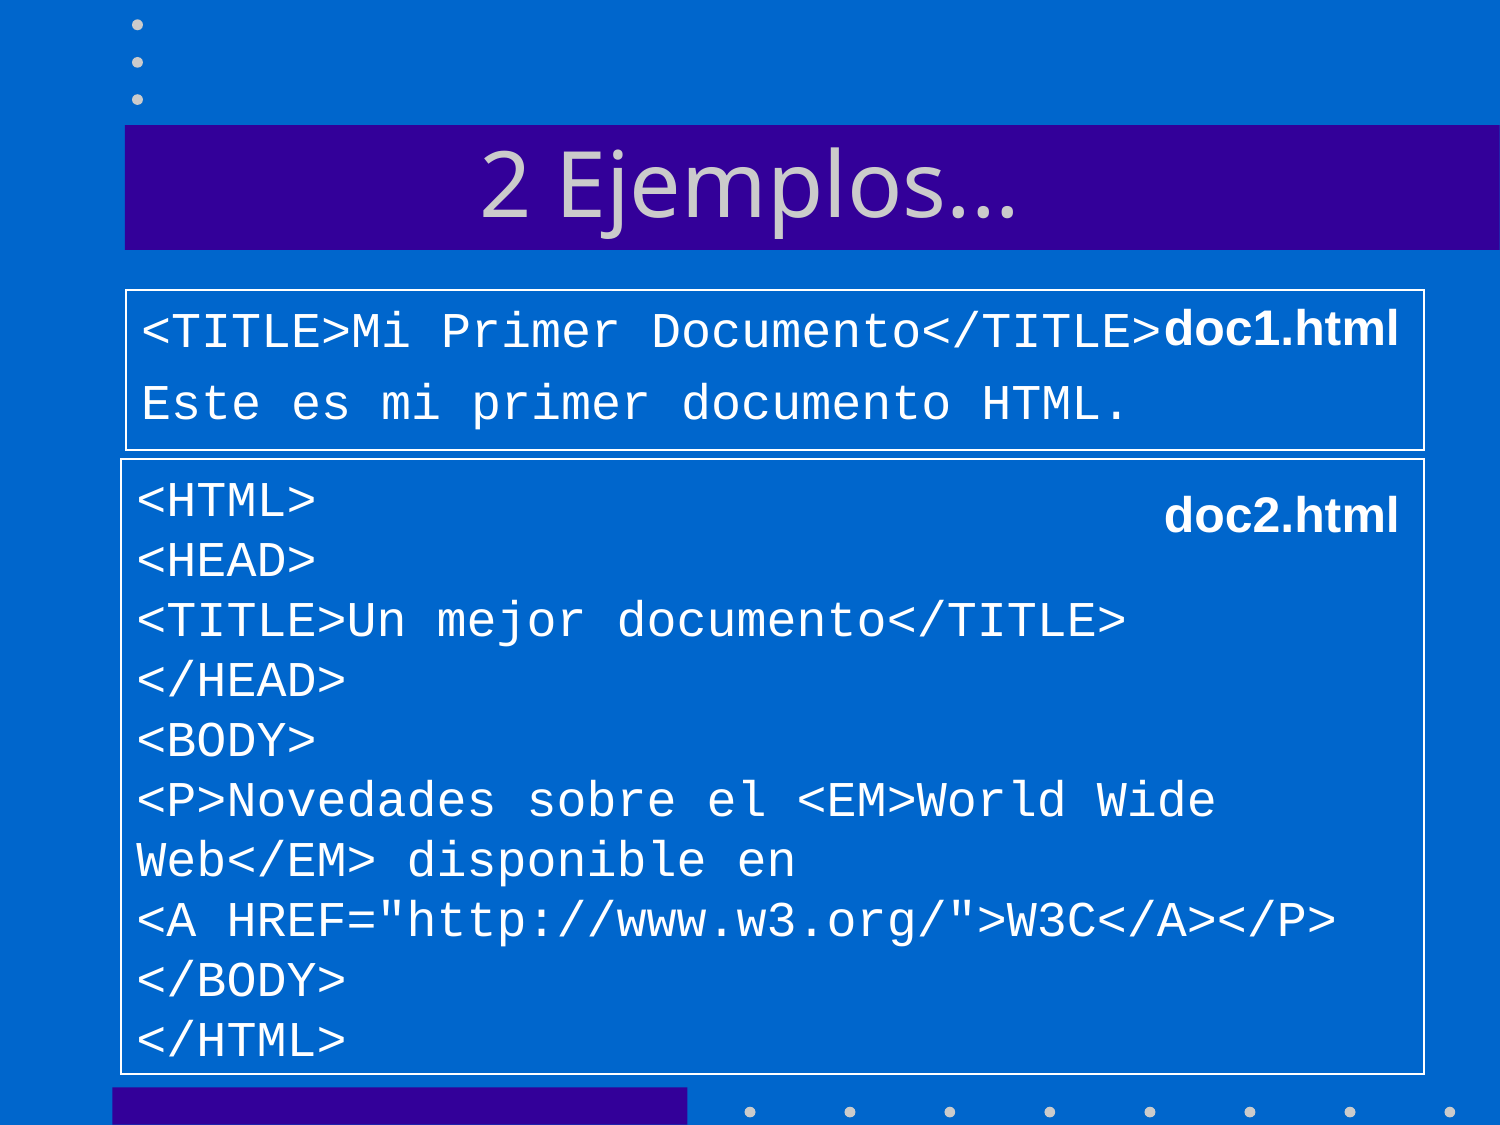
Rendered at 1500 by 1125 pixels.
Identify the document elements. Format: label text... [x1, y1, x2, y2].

text_box doc1.html [1134, 287, 1416, 363]
text_box <TITLE>Mi Primer Documento</TITLE> Este es mi primer documento HTML. [126, 289, 1424, 451]
text_box <HTML> <HEAD> <TITLE>Un mejor documento</TITLE> </HEAD> <BODY> <P>Novedades sobre el <EM>World Wide Web</EM> disponible en <A HREF="http://www.w3.org/">W3C</A></P> </BODY> </HTML> [121, 458, 1424, 1074]
text_box doc2.html [1134, 474, 1416, 551]
title 2 Ejemplos... [112, 87, 1388, 275]
